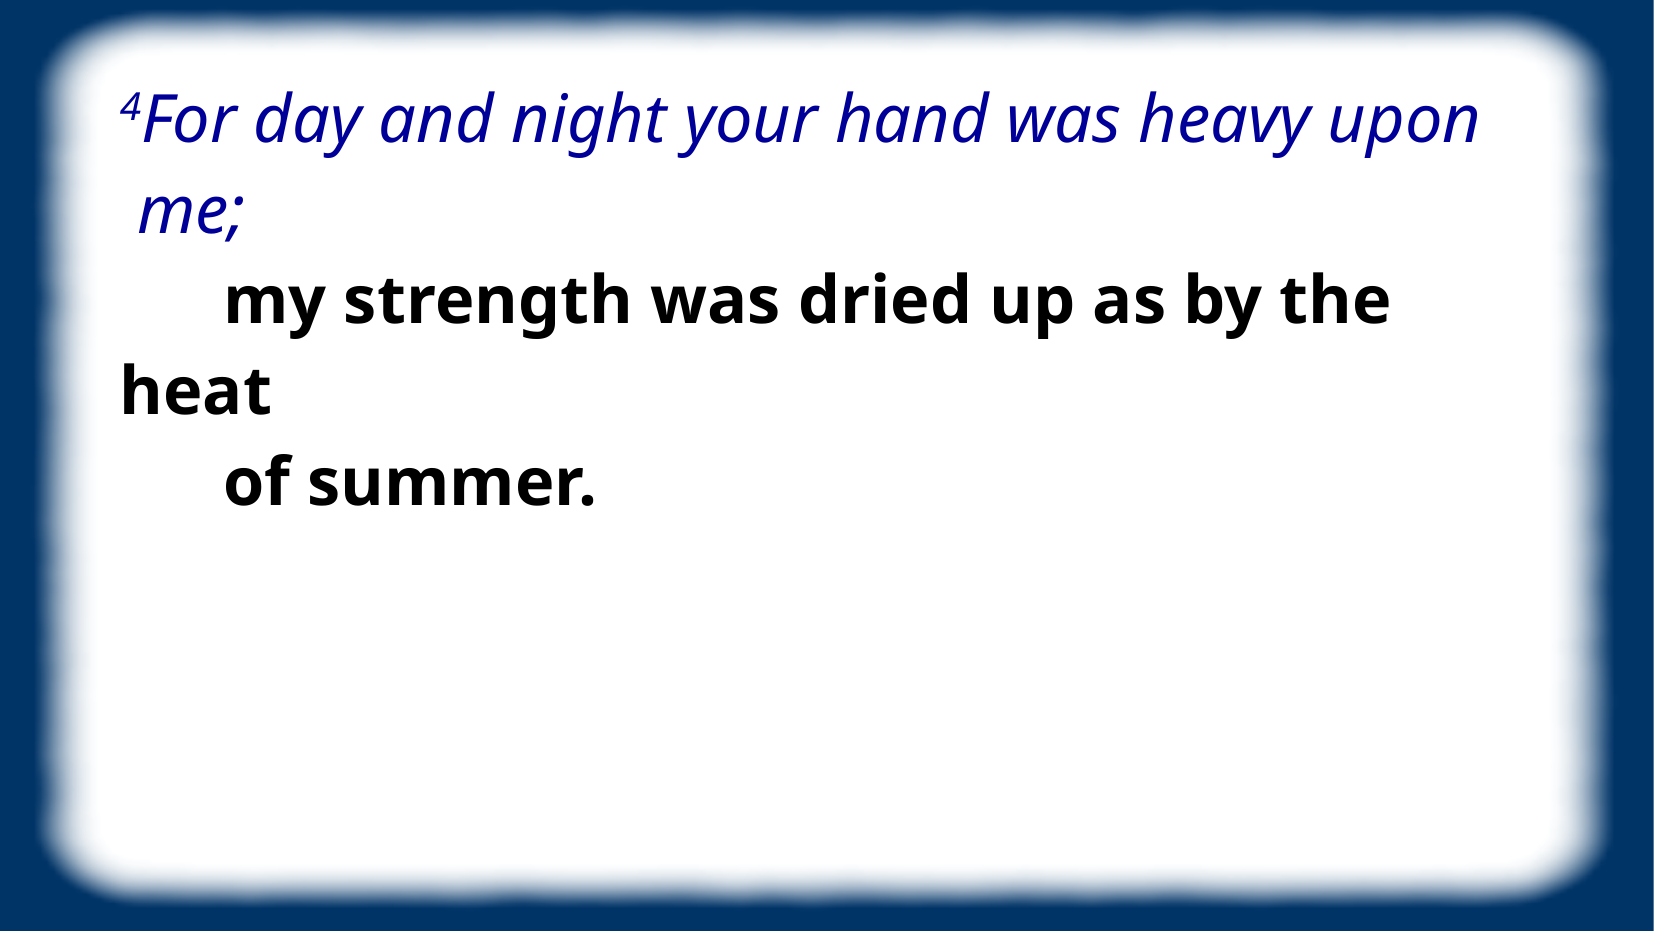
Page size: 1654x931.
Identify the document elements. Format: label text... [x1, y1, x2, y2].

picture [0, 0, 1654, 931]
text_box 4For day and night your hand was heavy upon me; my strength was dried up as by the heat of summer. [105, 63, 1546, 436]
